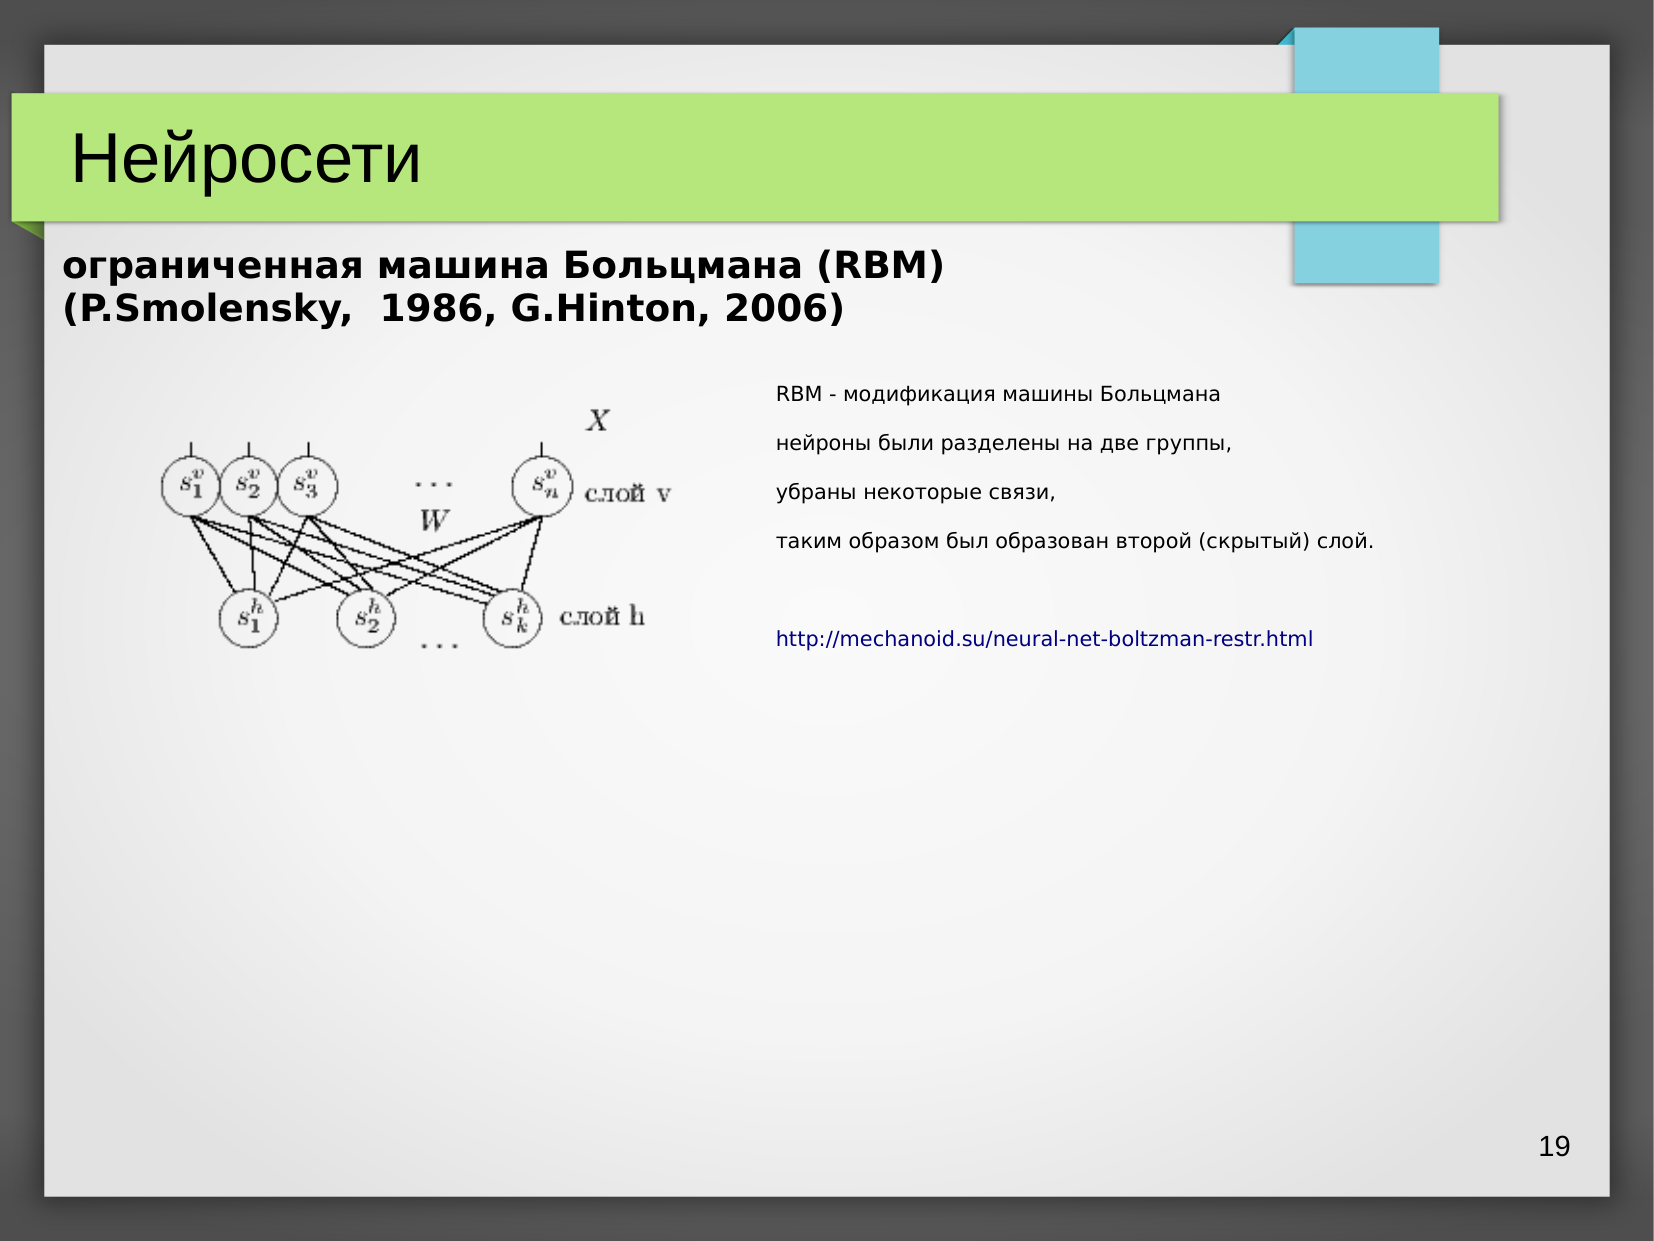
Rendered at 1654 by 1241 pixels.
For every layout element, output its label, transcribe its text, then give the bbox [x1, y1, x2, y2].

text_box ограниченная машина Больцмана (RBM) (P.Smolensky, 1986, G.Hinton, 2006) [47, 236, 1512, 339]
picture [0, 0, 1654, 1241]
text_box RBM - модификация машины Больцмана нейроны были разделены на две группы, убраны некоторые связи, таким образом был образован второй (скрытый) слой. http://mechanoid.su/neural-net-boltzman-restr.html [761, 374, 1583, 684]
title Нейросети [70, 118, 1205, 199]
